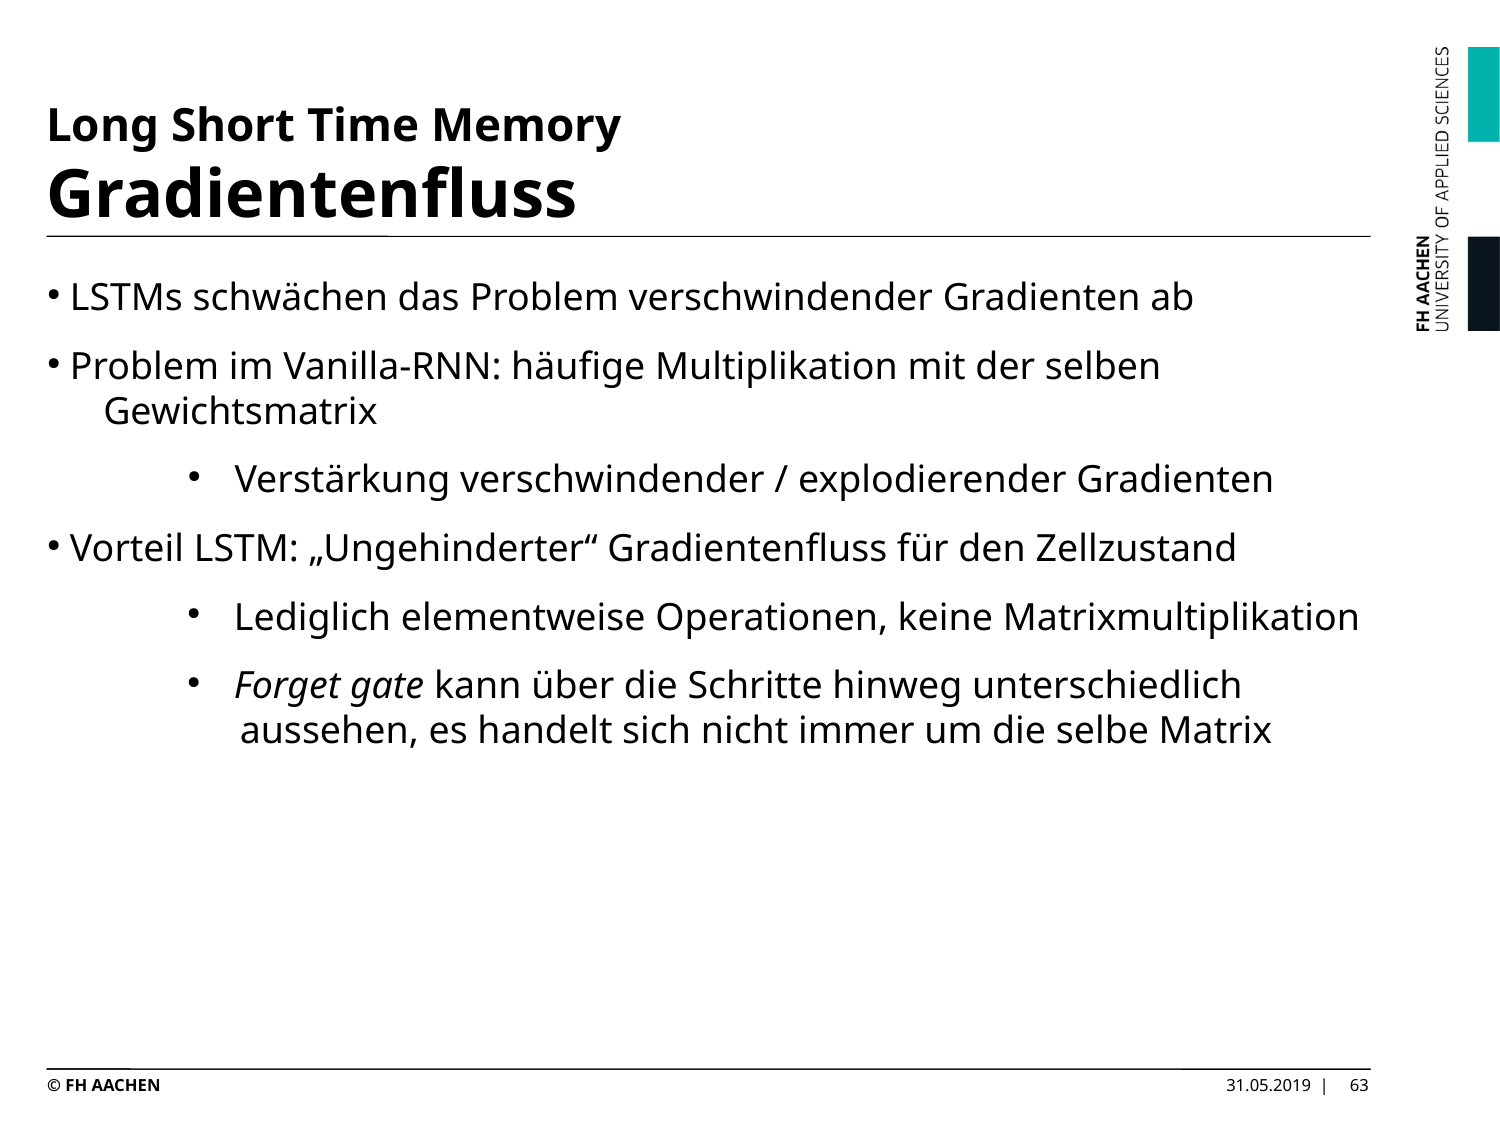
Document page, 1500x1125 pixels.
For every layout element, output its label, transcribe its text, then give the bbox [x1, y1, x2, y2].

title Long Short Time Memory Gradientenfluss [46, 82, 1370, 231]
picture [1404, 47, 1500, 331]
list LSTMs schwächen das Problem verschwindender Gradienten ab Problem im Vanilla-RNN: häufige Multiplikation mit der selben Gewichtsmatrix Verstärkung verschwindender / explodierender Gradienten Vorteil LSTM: „Ungehinderter“ Gradientenfluss für den Zellzustand Lediglich elementweise Operationen, keine Matrixmultiplikation Forget gate kann über die Schritte hinweg unterschiedlich aussehen, es handelt sich nicht immer um die selbe Matrix [47, 273, 1371, 1065]
